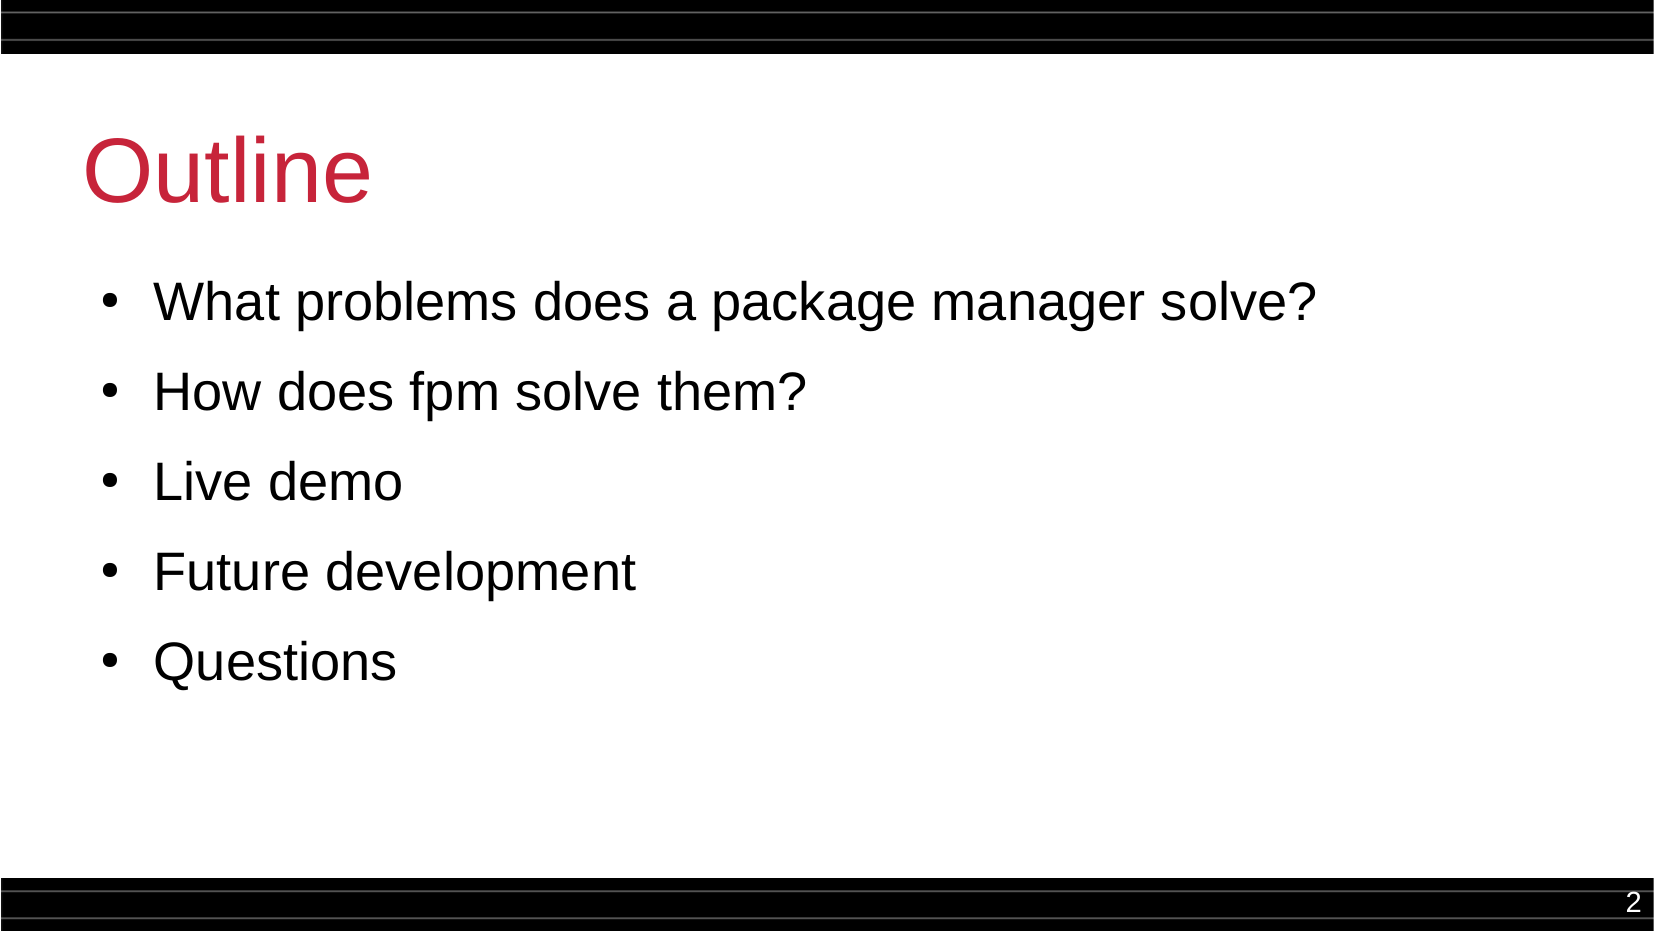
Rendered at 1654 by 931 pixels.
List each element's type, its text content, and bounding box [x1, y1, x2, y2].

picture [1, 0, 1654, 54]
picture [1, 878, 1654, 931]
list What problems does a package manager solve? How does fpm solve them? Live demo Future development Questions [82, 271, 1571, 851]
title Outline [82, 92, 1571, 249]
